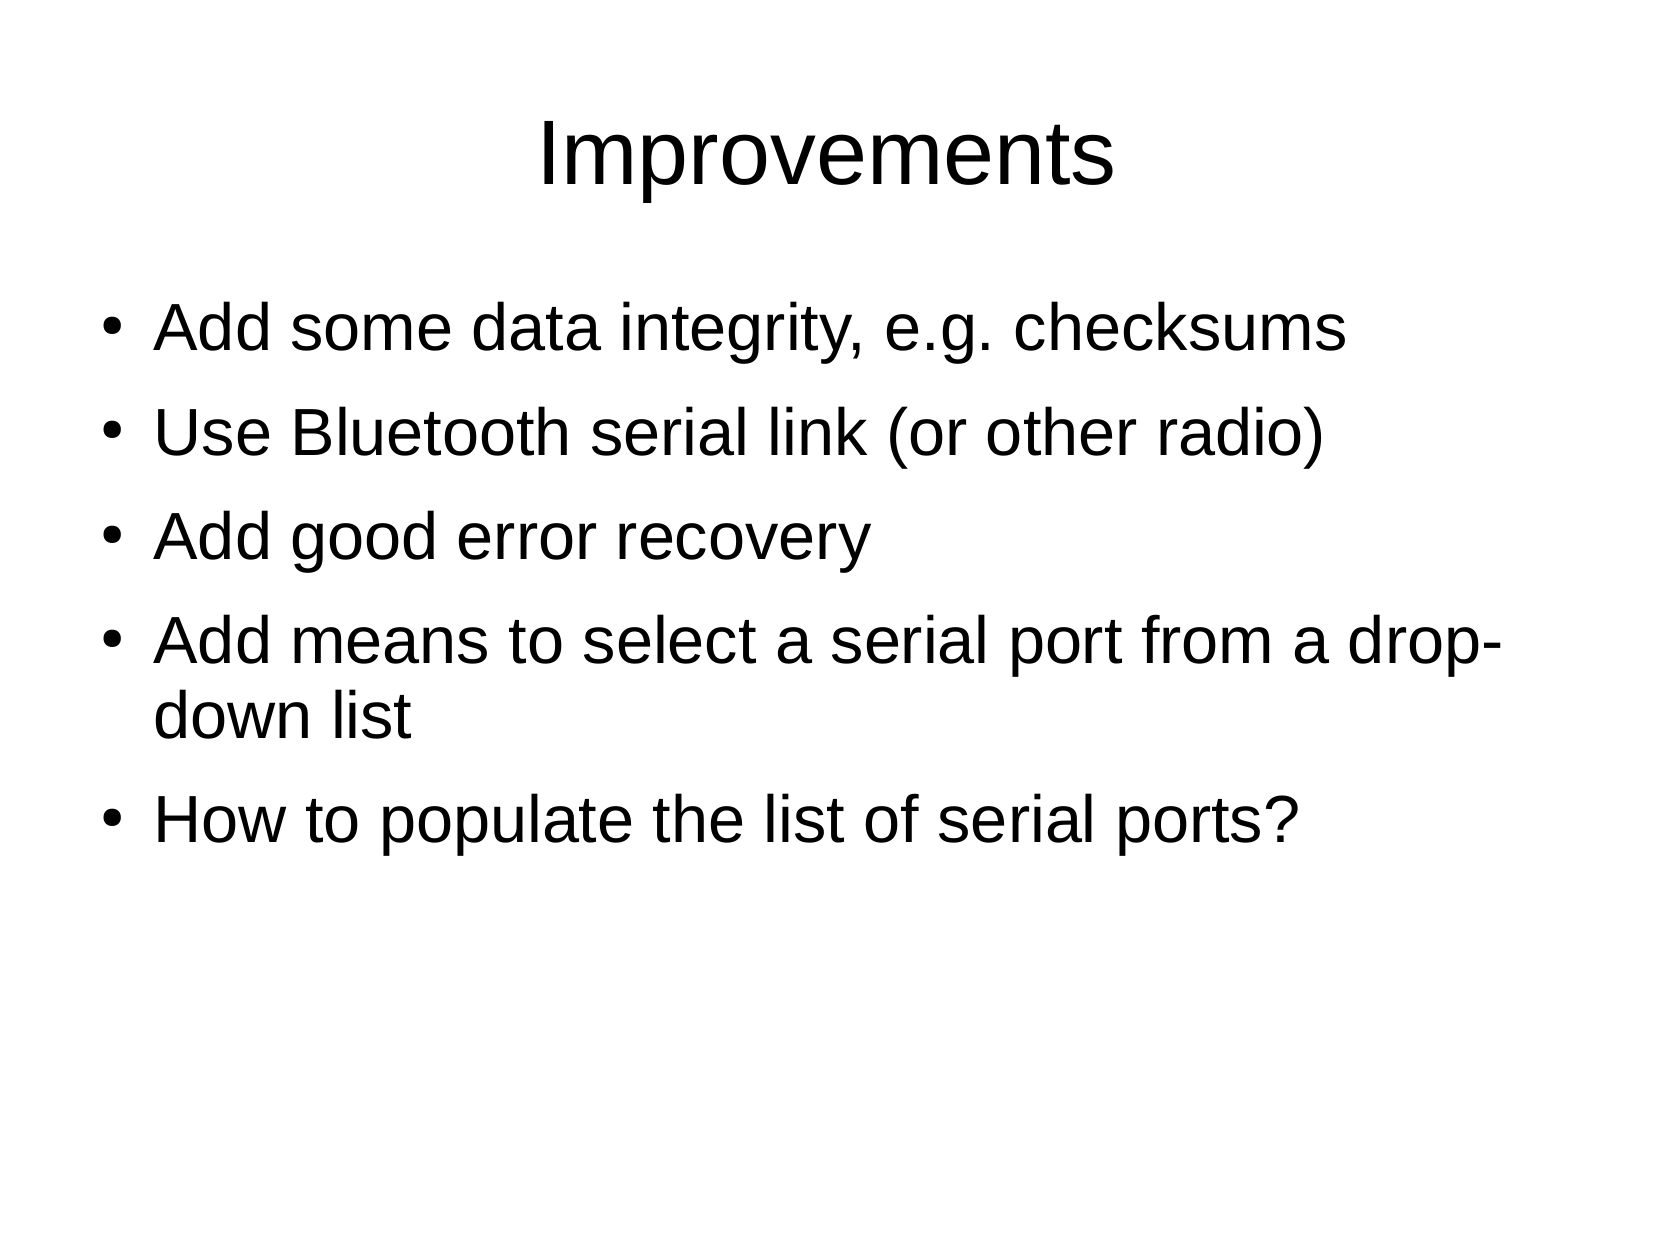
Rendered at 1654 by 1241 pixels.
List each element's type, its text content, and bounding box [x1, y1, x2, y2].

list Add some data integrity, e.g. checksums Use Bluetooth serial link (or other radio) Add good error recovery Add means to select a serial port from a drop-down list How to populate the list of serial ports? [82, 290, 1538, 1010]
title Improvements [82, 49, 1571, 257]
